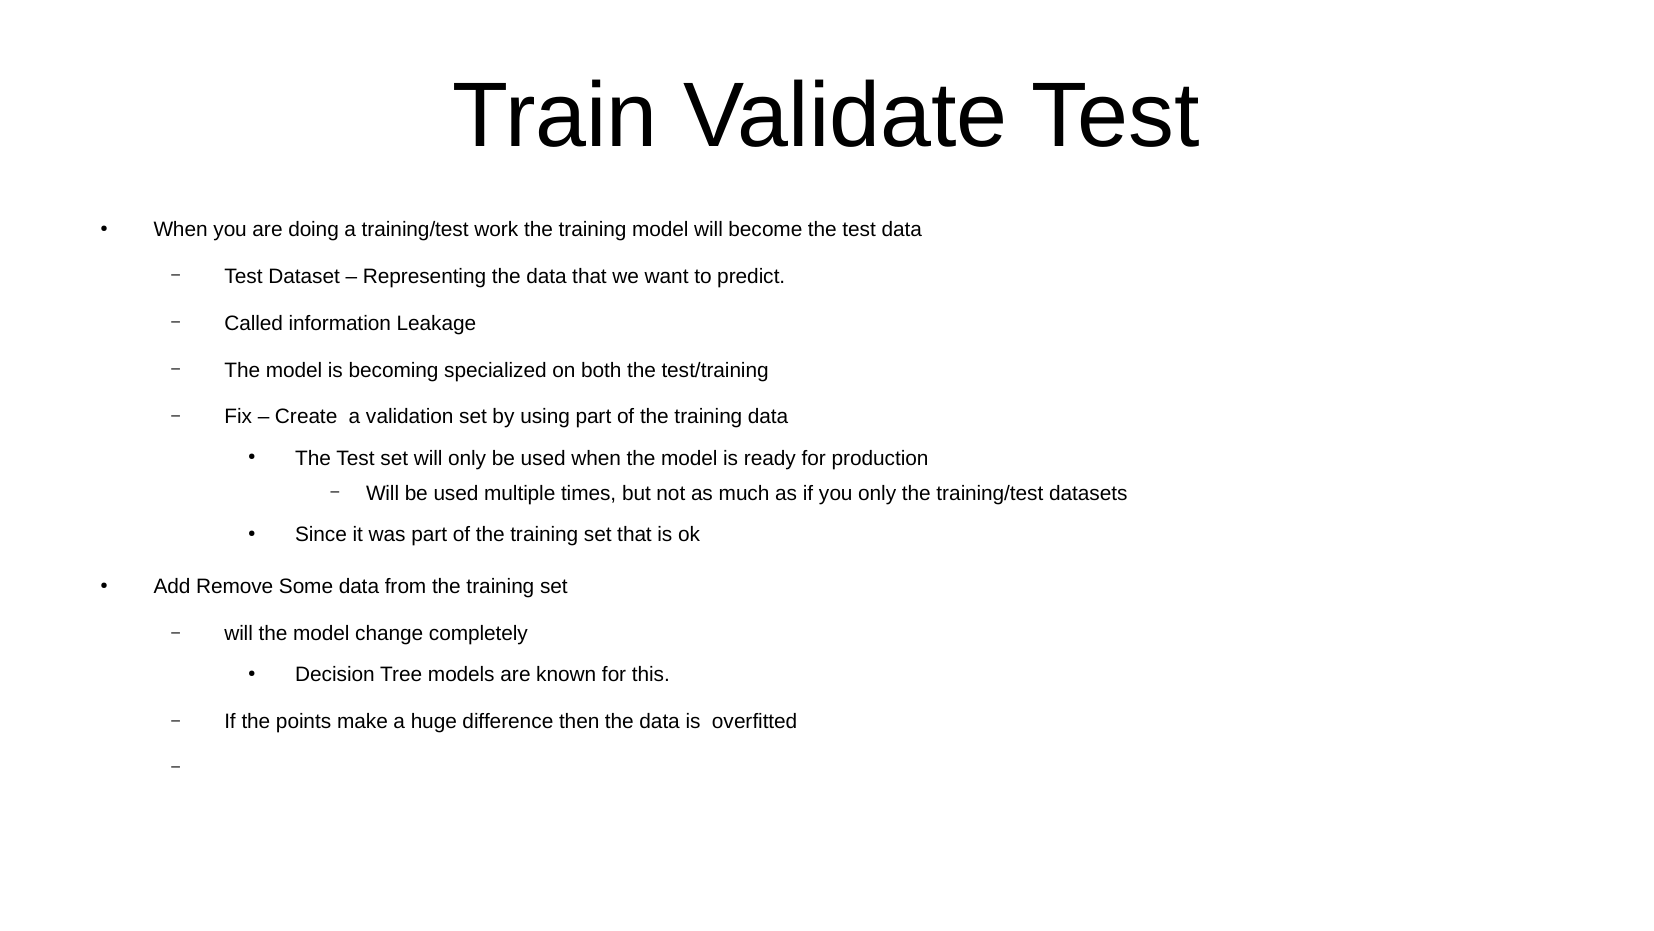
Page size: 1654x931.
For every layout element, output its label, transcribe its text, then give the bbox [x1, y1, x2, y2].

list When you are doing a training/test work the training model will become the test data Test Dataset – Representing the data that we want to predict. Called information Leakage The model is becoming specialized on both the test/training Fix – Create a validation set by using part of the training data The Test set will only be used when the model is ready for production Will be used multiple times, but not as much as if you only the training/test datasets Since it was part of the training set that is ok Add Remove Some data from the training set will the model change completely Decision Tree models are known for this. If the points make a huge difference then the data is overfitted [82, 217, 1591, 886]
title Train Validate Test [82, 37, 1571, 193]
